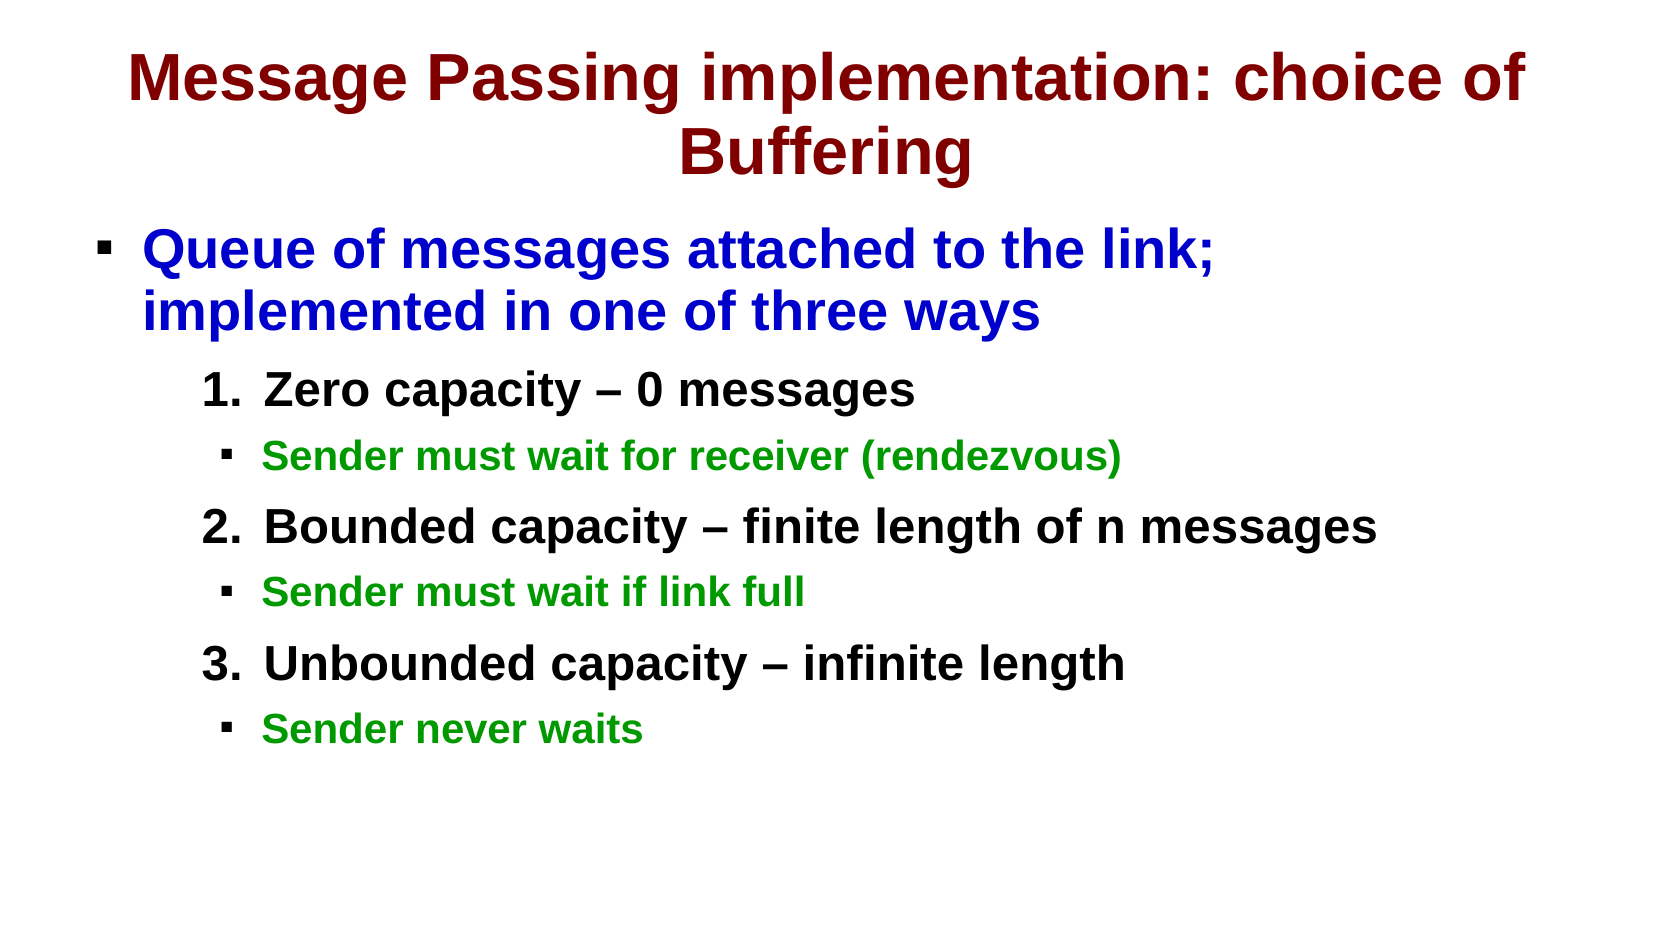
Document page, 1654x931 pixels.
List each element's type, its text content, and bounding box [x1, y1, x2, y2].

list Queue of messages attached to the link; implemented in one of three ways 1. Zero capacity – 0 messages Sender must wait for receiver (rendezvous) 2. Bounded capacity – finite length of n messages Sender must wait if link full 3. Unbounded capacity – infinite length Sender never waits [82, 217, 1571, 757]
title Message Passing implementation: choice of Buffering [82, 36, 1571, 193]
